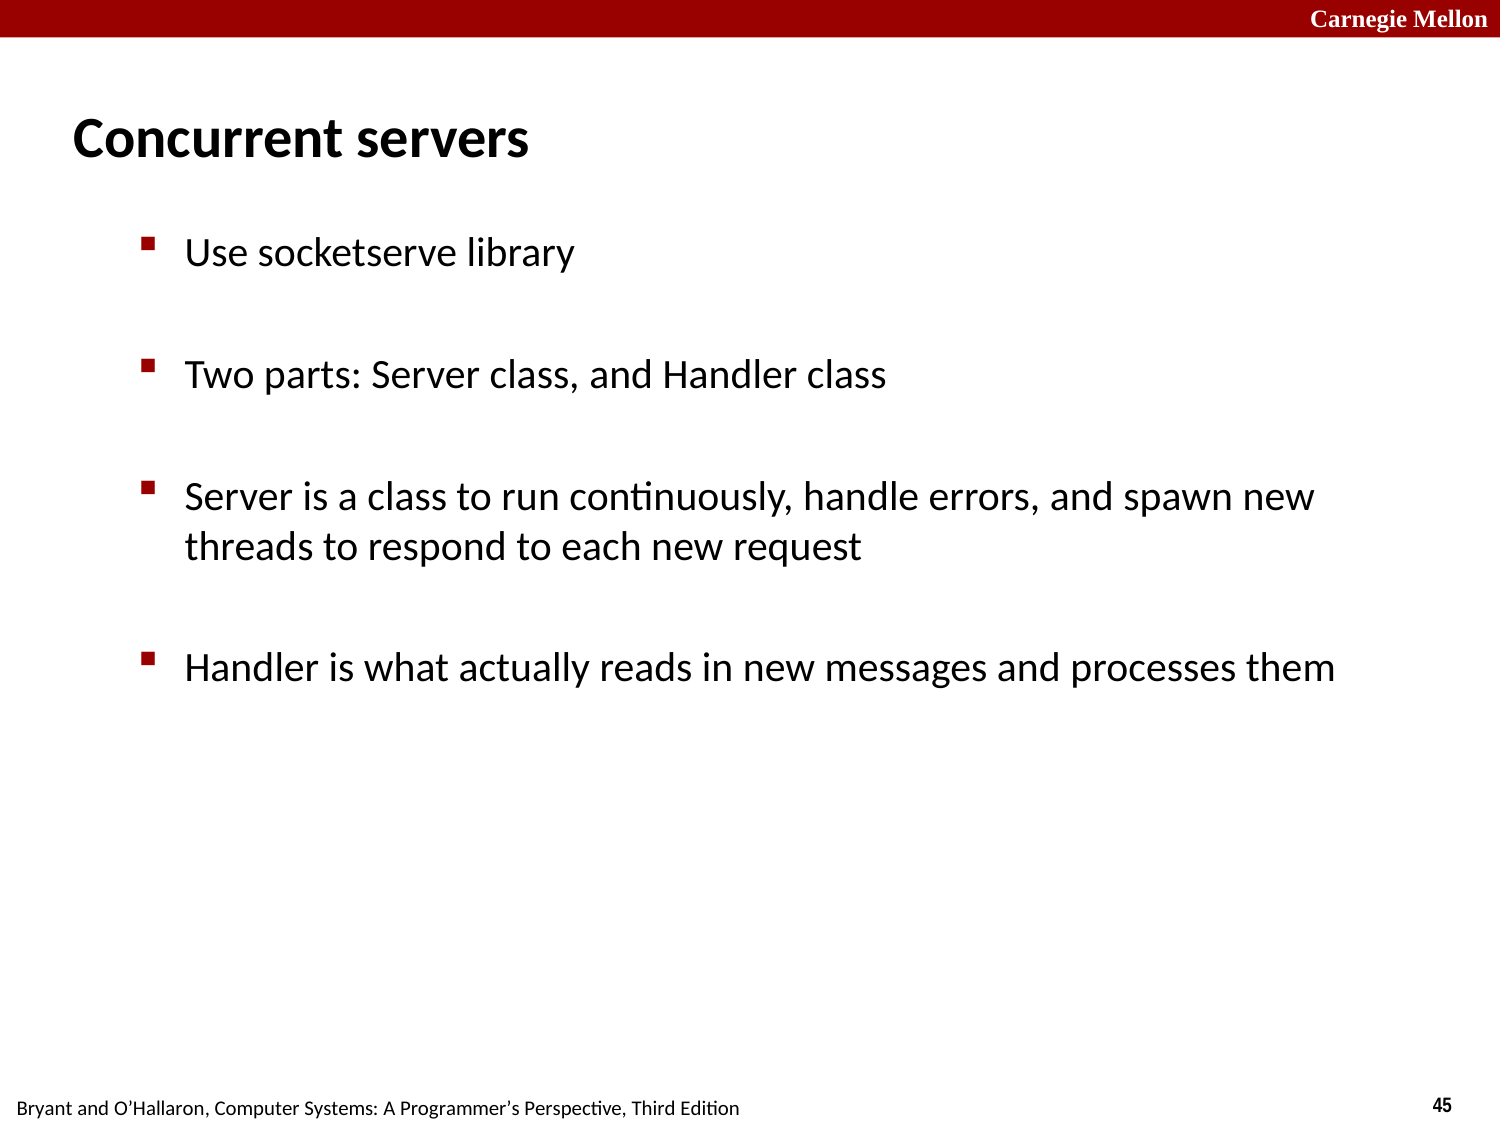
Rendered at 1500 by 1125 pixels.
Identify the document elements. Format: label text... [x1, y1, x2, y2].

title Concurrent servers [58, 71, 1304, 197]
list Use socketserve library Two parts: Server class, and Handler class Server is a class to run continuously, handle errors, and spawn new threads to respond to each new request Handler is what actually reads in new messages and processes them [47, 217, 1411, 550]
